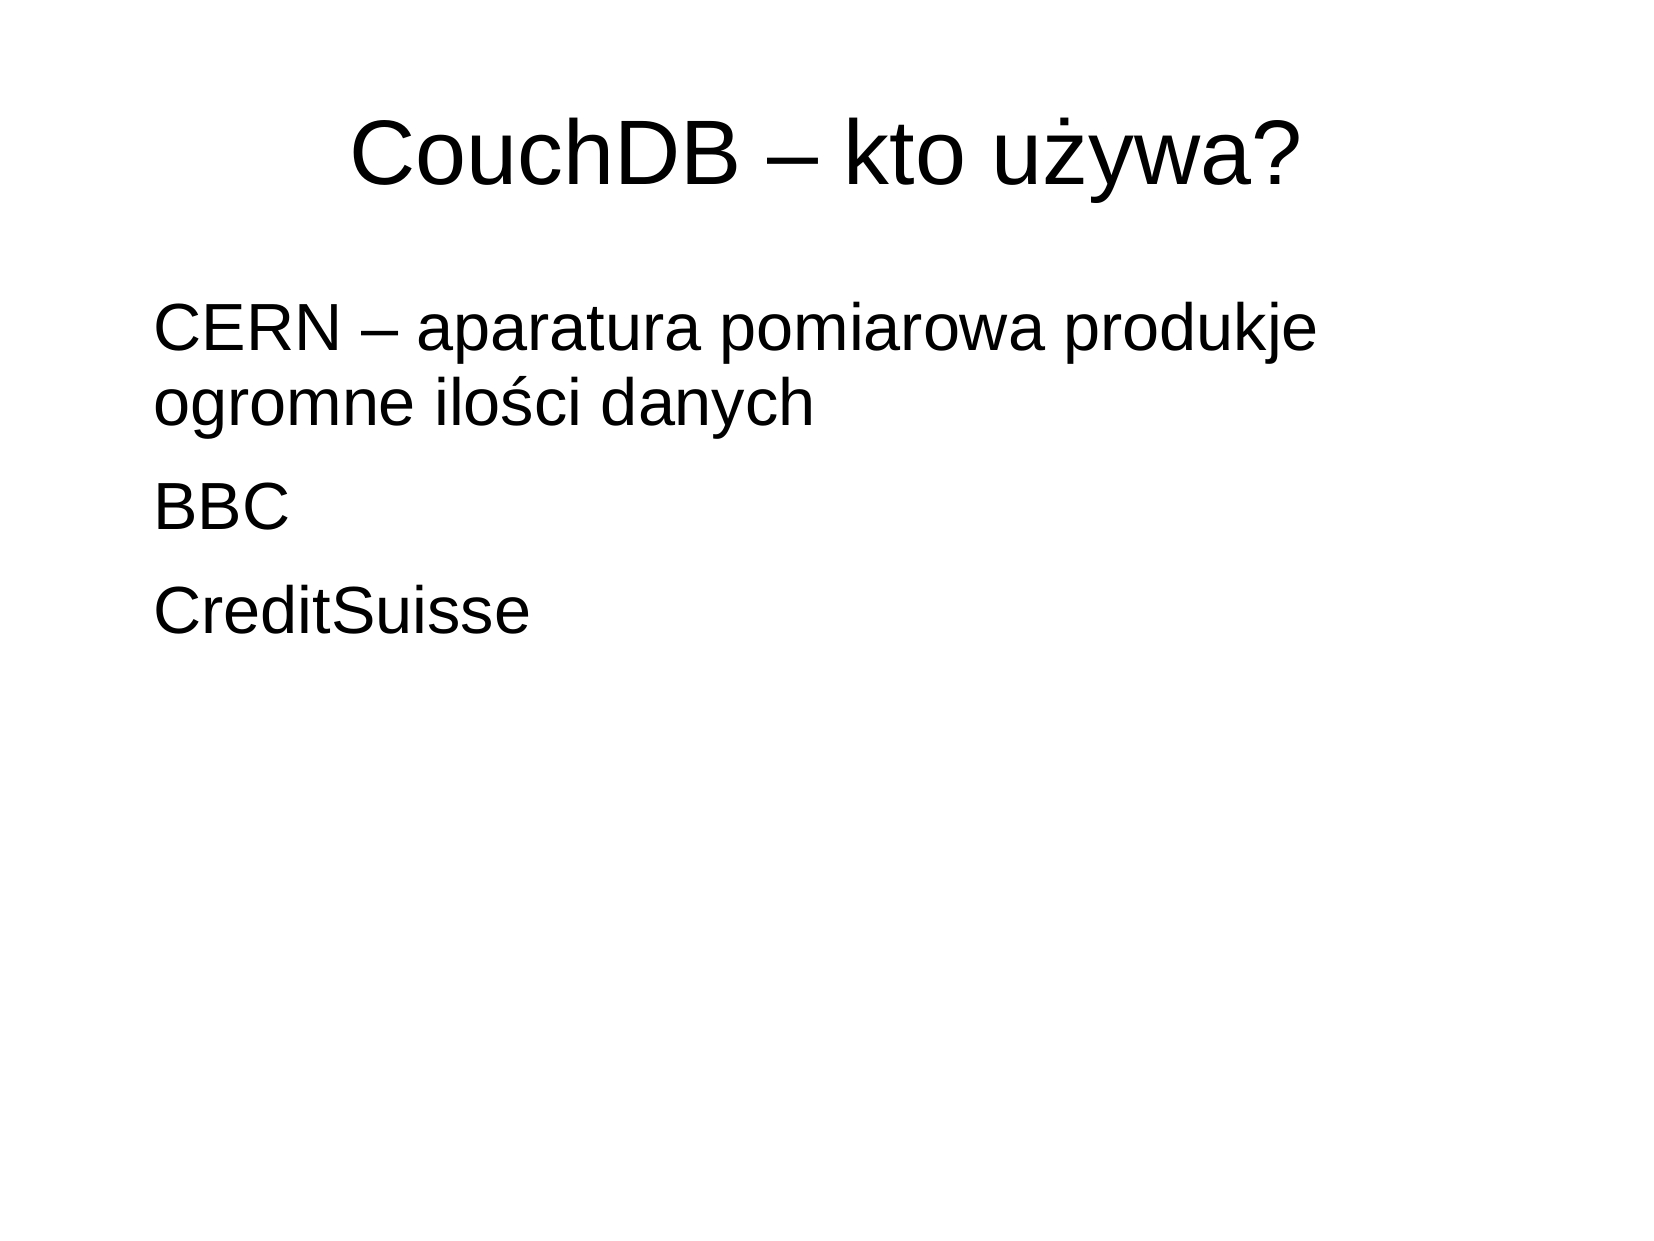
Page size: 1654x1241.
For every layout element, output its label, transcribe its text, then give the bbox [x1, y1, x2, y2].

list CERN – aparatura pomiarowa produkje ogromne ilości danych BBC CreditSuisse [82, 290, 1538, 1010]
title CouchDB – kto używa? [82, 49, 1571, 257]
